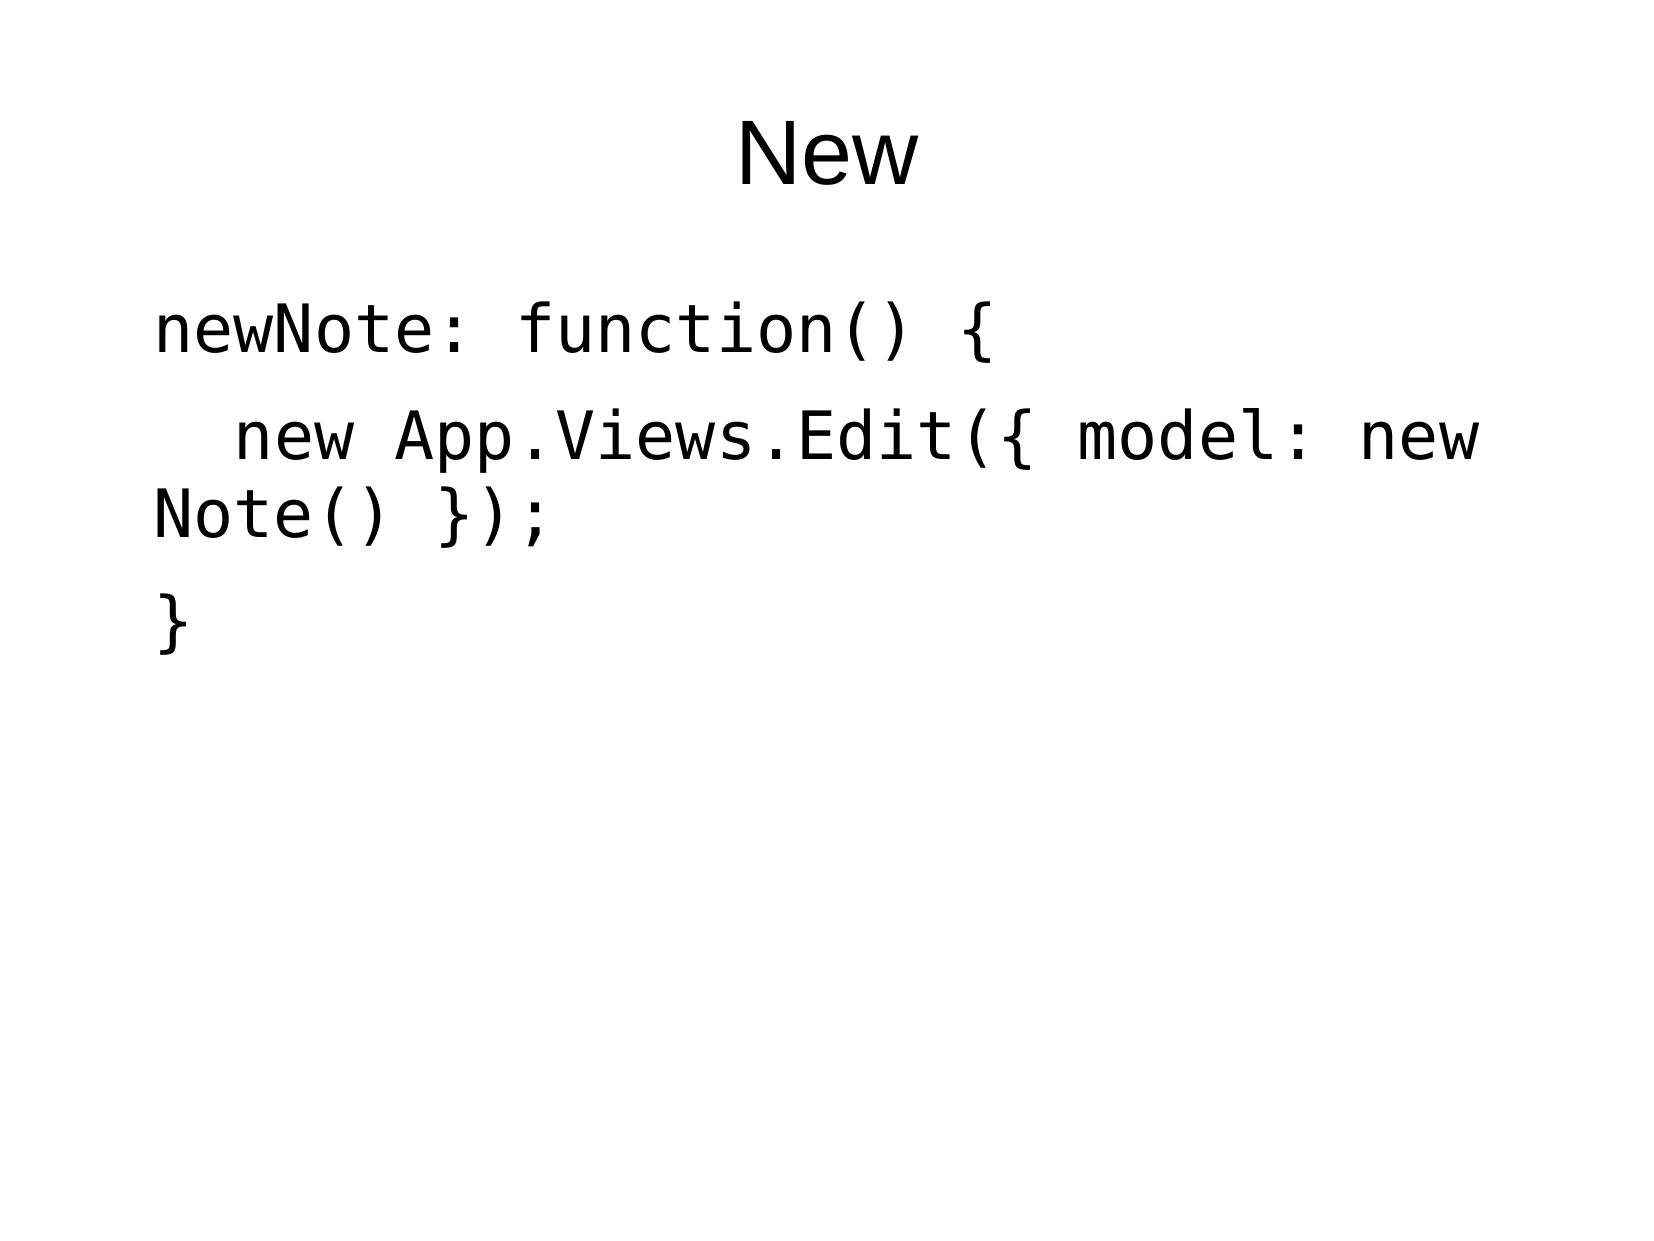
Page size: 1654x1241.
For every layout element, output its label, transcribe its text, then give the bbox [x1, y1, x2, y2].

list newNote: function() { new App.Views.Edit({ model: new Note() }); } [82, 290, 1538, 1010]
title New [82, 49, 1571, 257]
